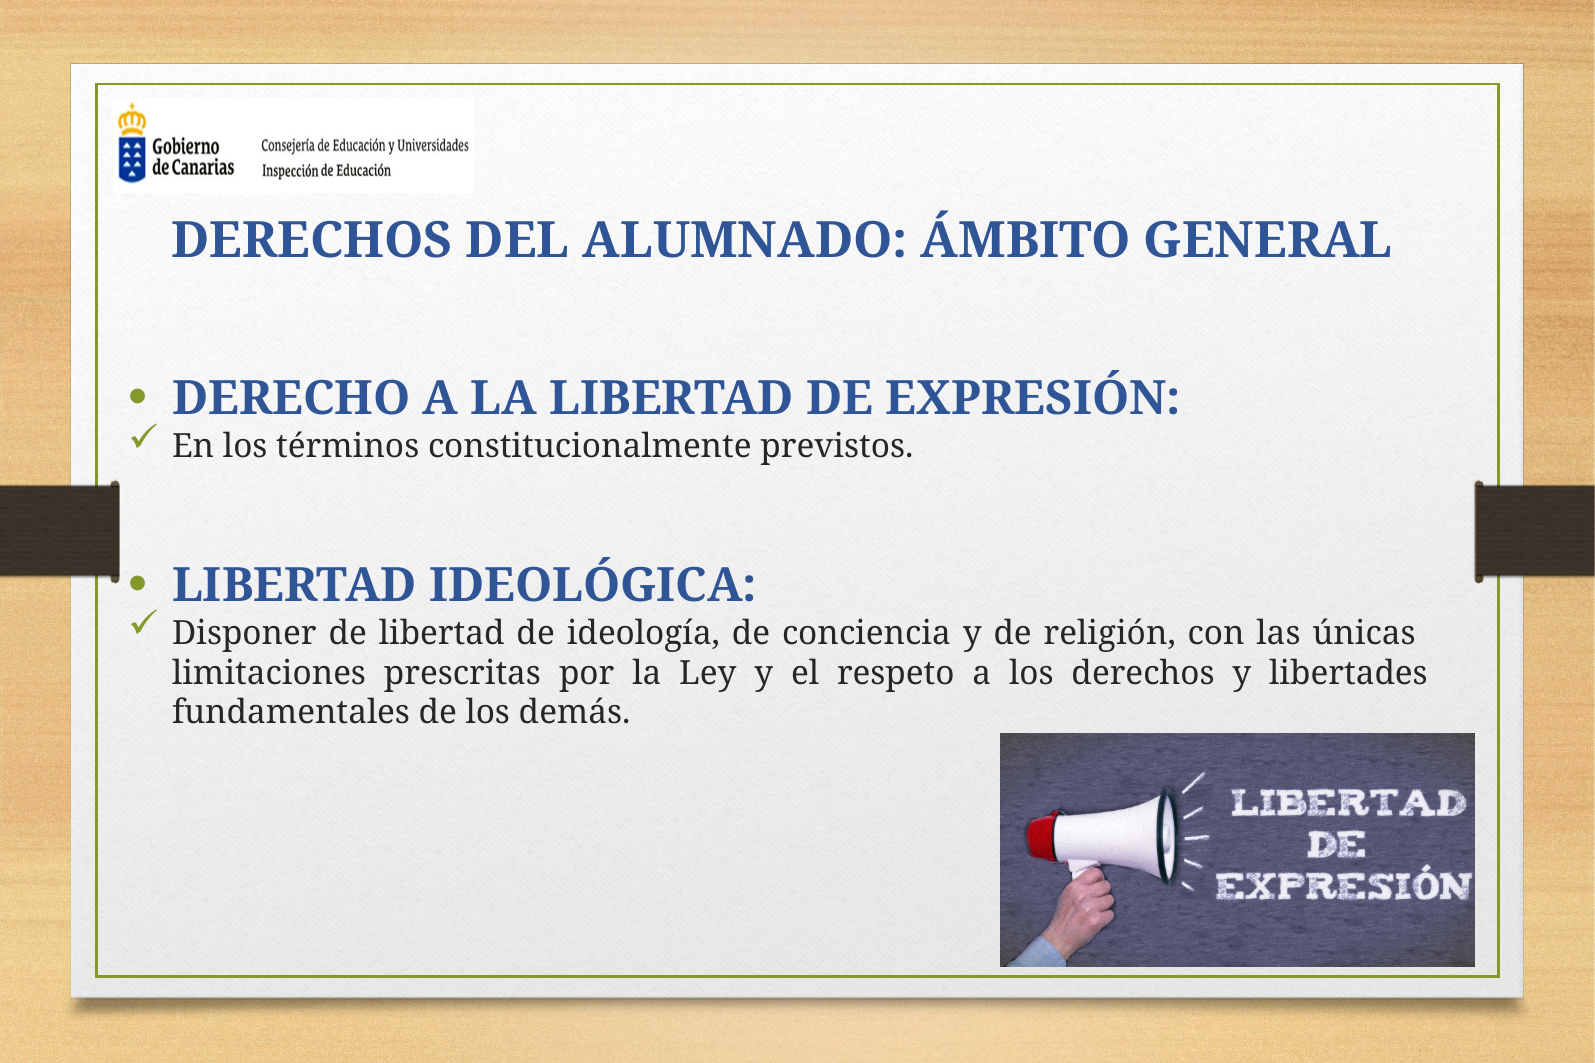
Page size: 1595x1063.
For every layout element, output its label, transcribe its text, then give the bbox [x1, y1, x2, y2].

picture [0, 0, 1595, 1063]
text_box DERECHOS DEL ALUMNADO: ÁMBITO GENERAL [60, 141, 1505, 334]
text_box DERECHO A LA LIBERTAD DE EXPRESIÓN: En los términos constitucionalmente previstos. LIBERTAD IDEOLÓGICA: Disponer de libertad de ideología, de conciencia y de religión, con las únicas limitaciones prescritas por la Ley y el respeto a los derechos y libertades fundamentales de los demás. [113, 315, 1445, 932]
